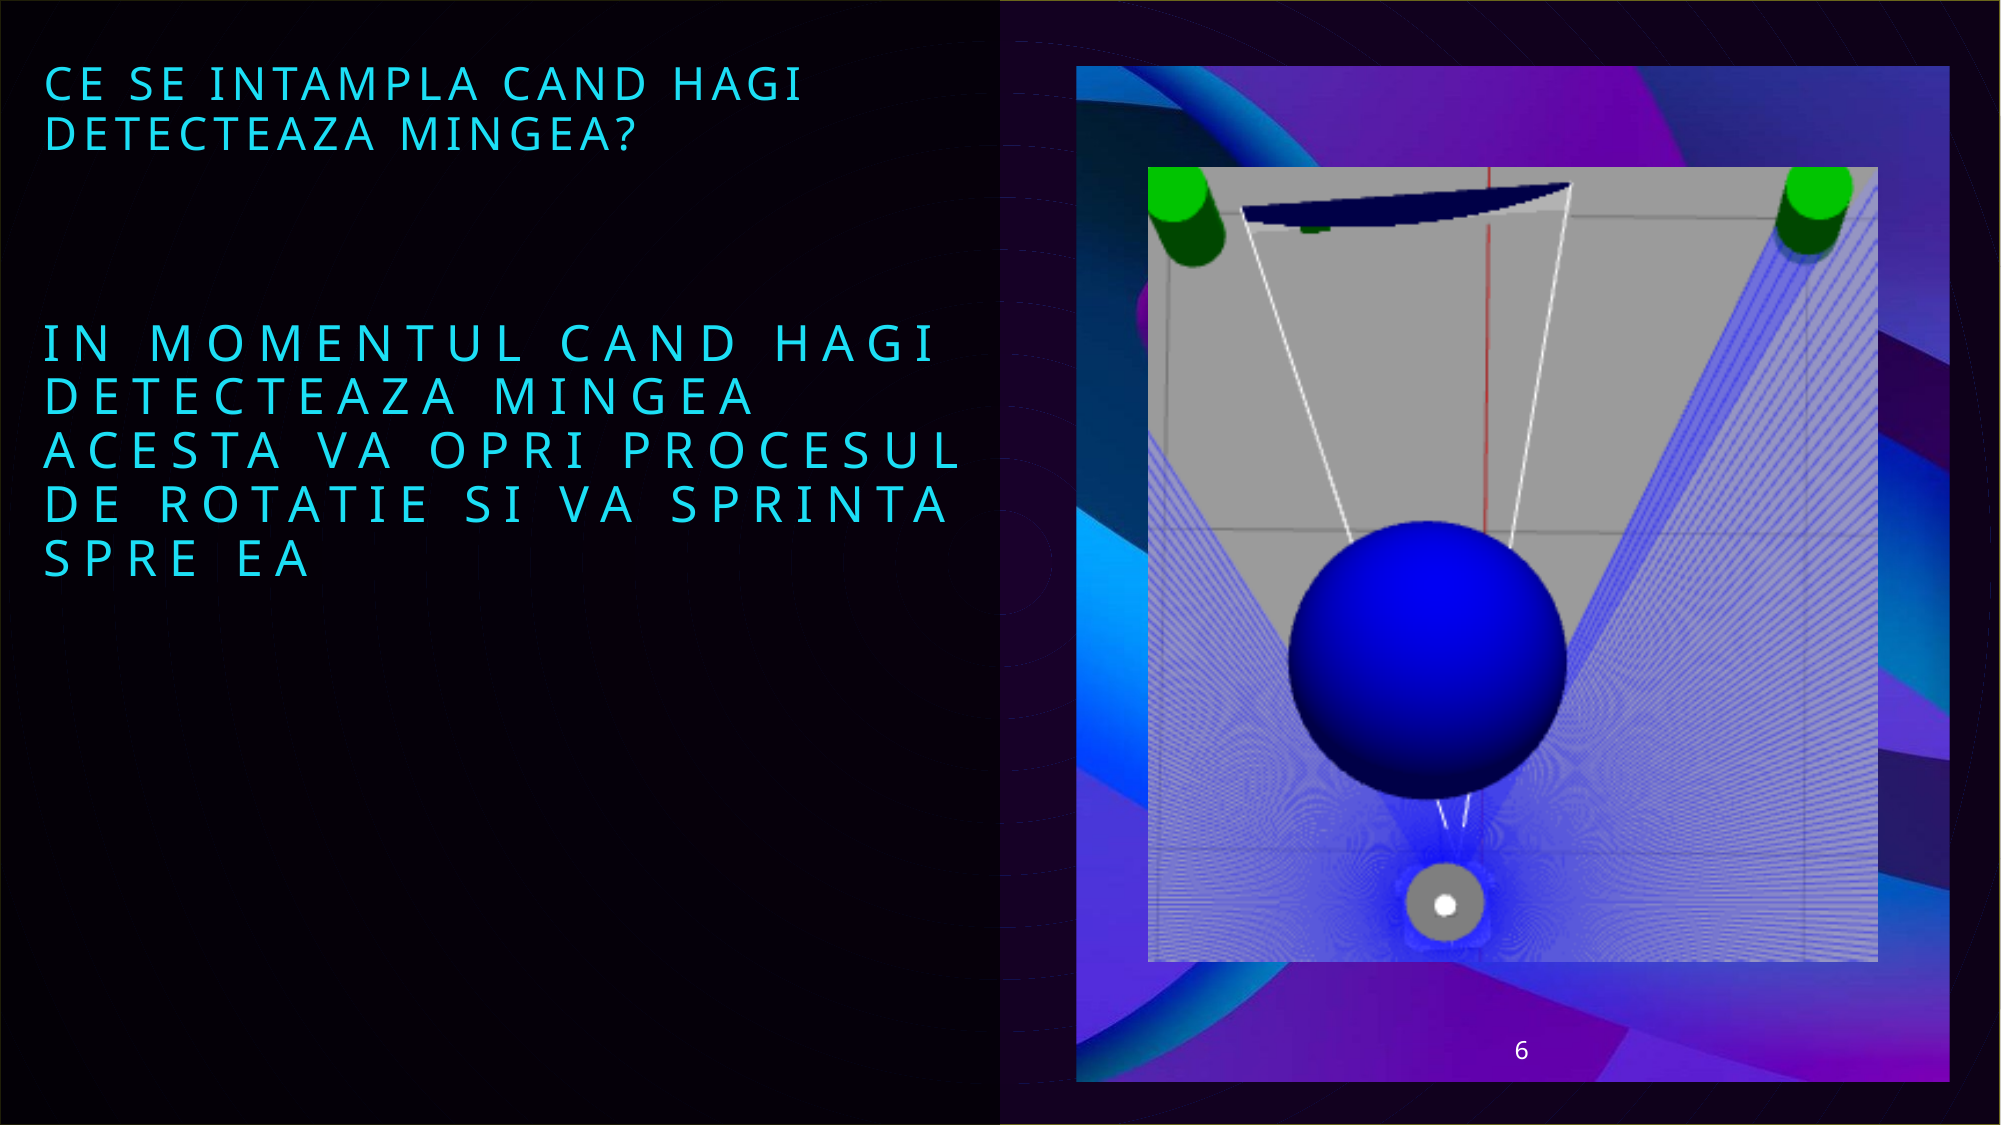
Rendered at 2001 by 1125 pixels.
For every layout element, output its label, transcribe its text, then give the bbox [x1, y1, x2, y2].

title CE SE INTAMPLA CAND HAGI DETECTEAZA MINGEA? [28, 27, 1050, 168]
text_box 4 [1499, 1021, 1950, 1082]
subtitle IN MOMENTUL CAND HAGI DETECTEAZA MINGEA ACESTA VA OPRI PROCESUL DE ROTATIE SI VA sprinta spre ea [28, 310, 989, 626]
picture [1076, 66, 1950, 1082]
